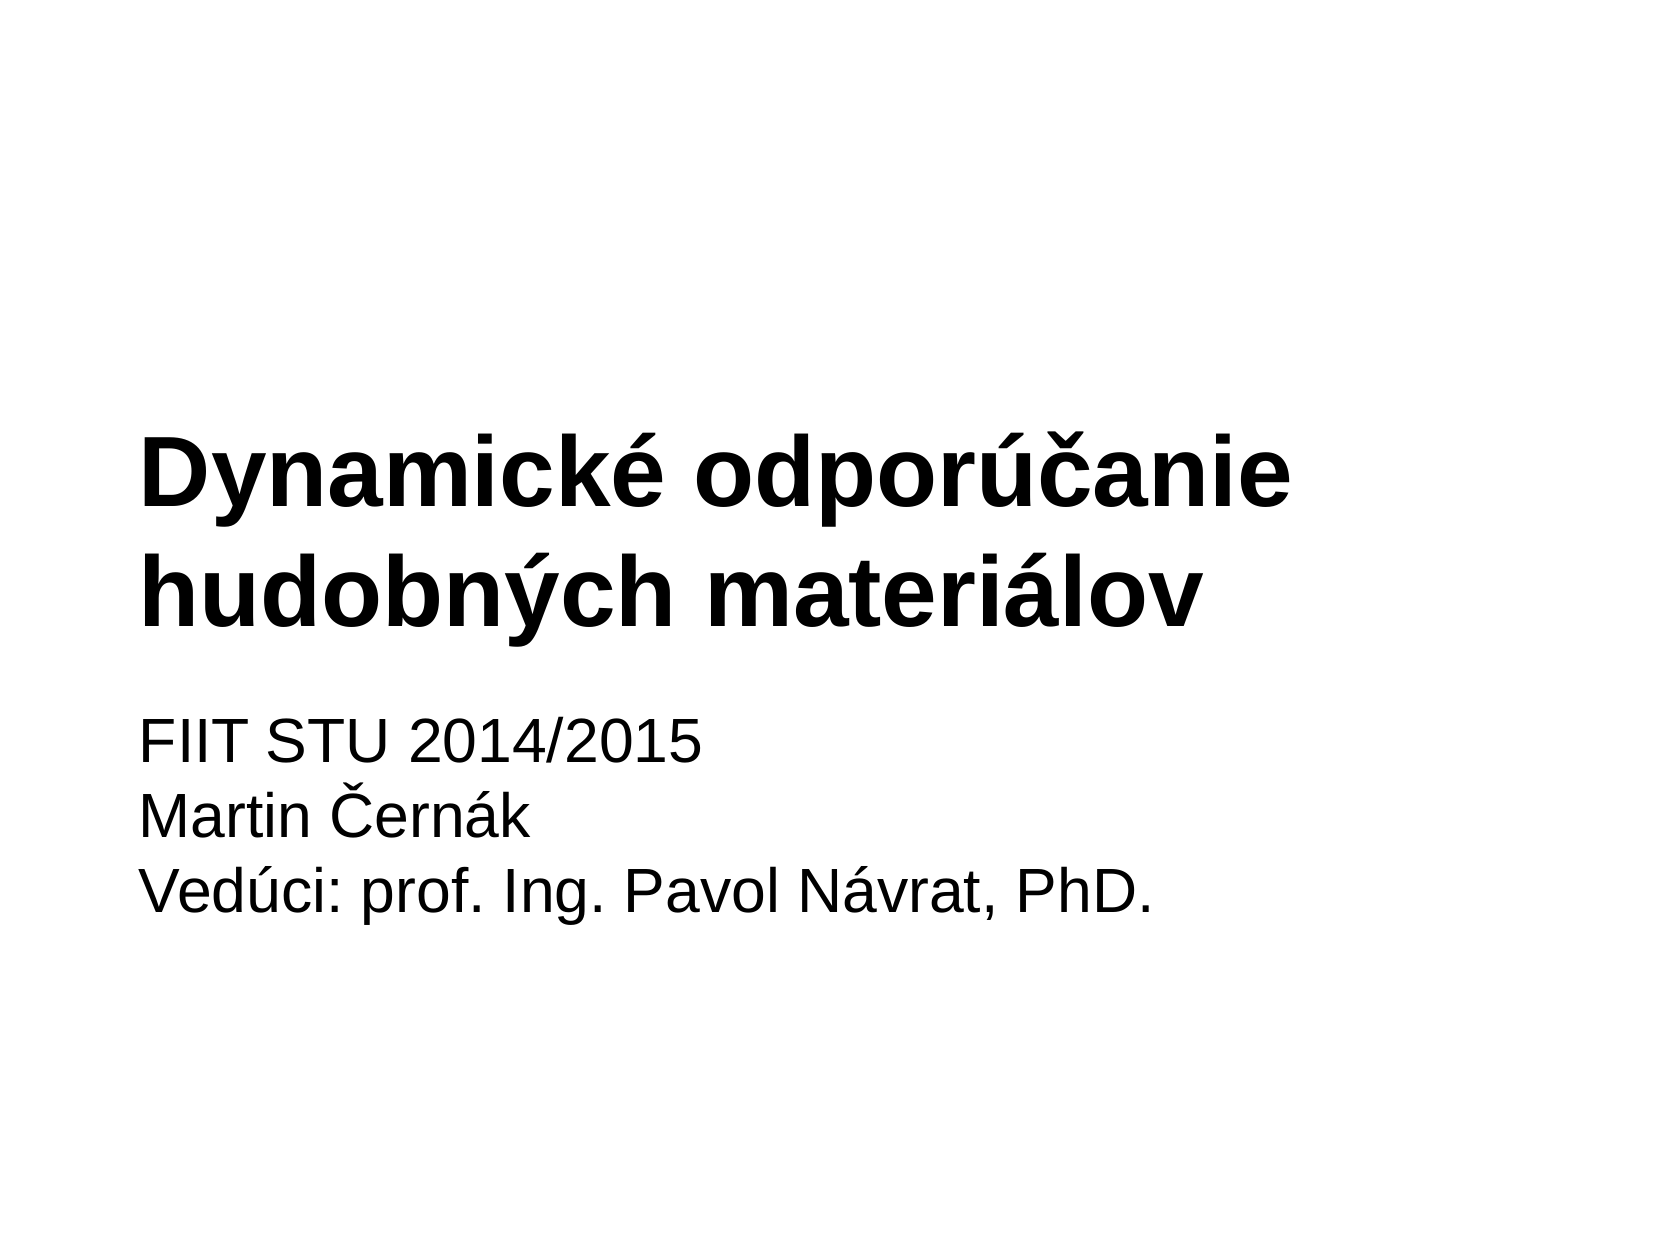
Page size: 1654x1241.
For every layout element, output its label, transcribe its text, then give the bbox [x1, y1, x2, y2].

title Dynamické odporúčanie hudobných materiálov [124, 381, 1530, 662]
subtitle FIIT STU 2014/2015 Martin Černák Vedúci: prof. Ing. Pavol Návrat, PhD. [124, 684, 1530, 874]
